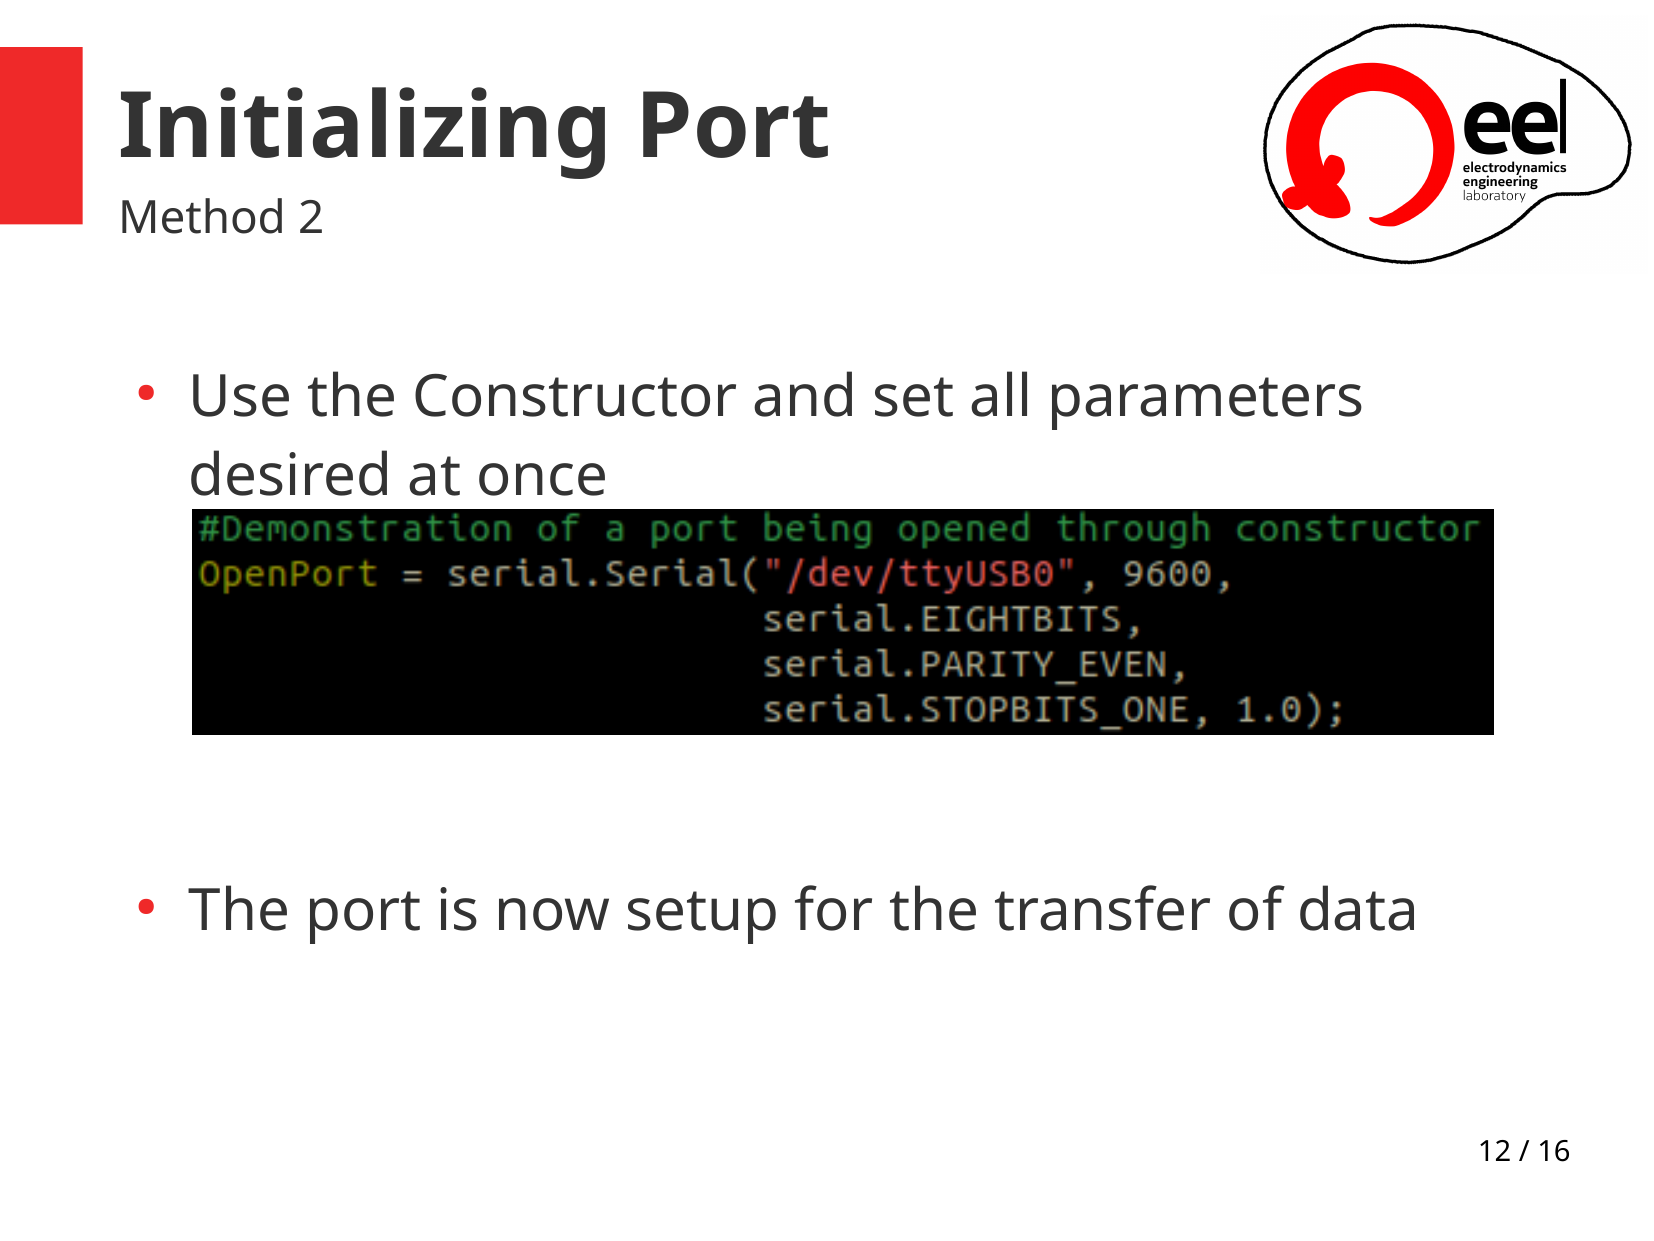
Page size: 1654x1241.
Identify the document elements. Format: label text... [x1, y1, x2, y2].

picture [192, 509, 1494, 736]
picture [1260, 15, 1648, 274]
title Initializing Port Method 2 [118, 49, 1260, 257]
list Use the Constructor and set all parameters desired at once The port is now setup for the transfer of data [118, 354, 1536, 1074]
